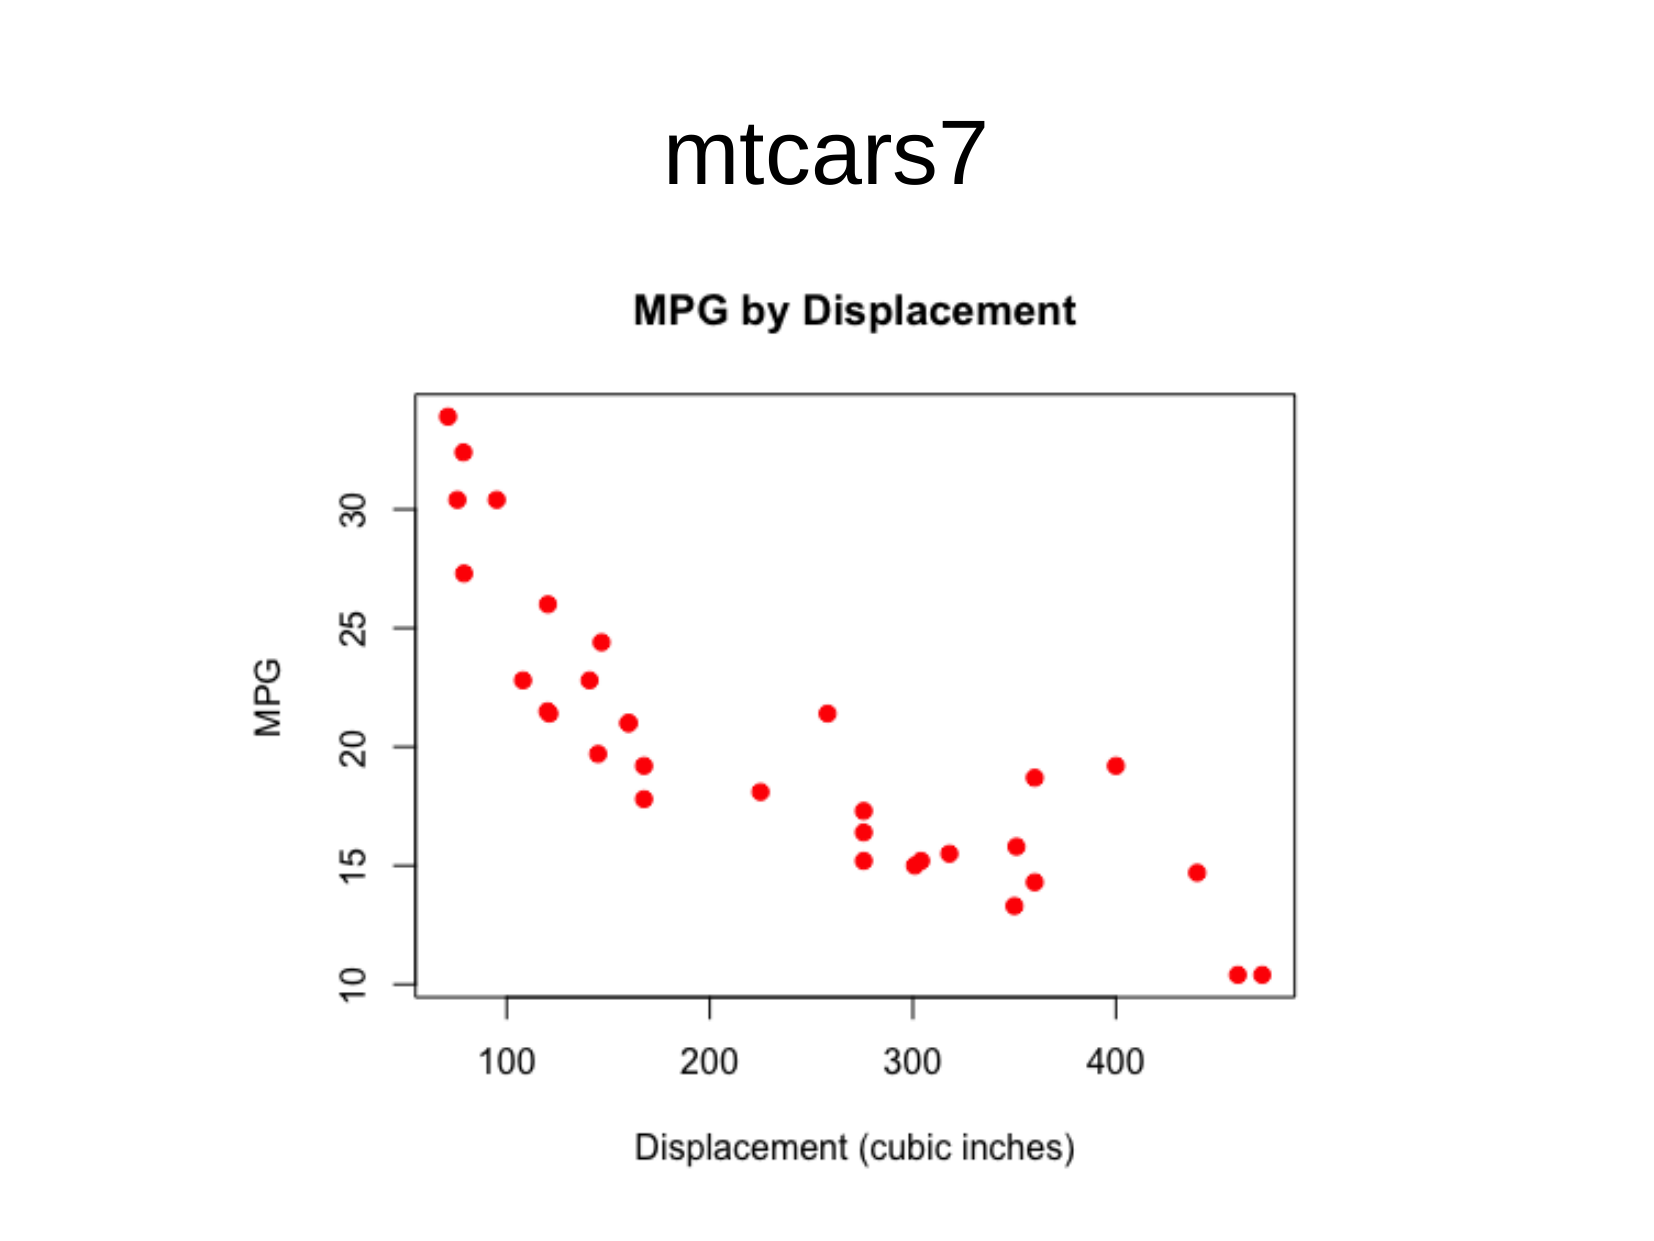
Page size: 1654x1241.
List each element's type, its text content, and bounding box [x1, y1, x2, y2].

picture [243, 222, 1384, 1213]
title mtcars7 [82, 49, 1571, 257]
